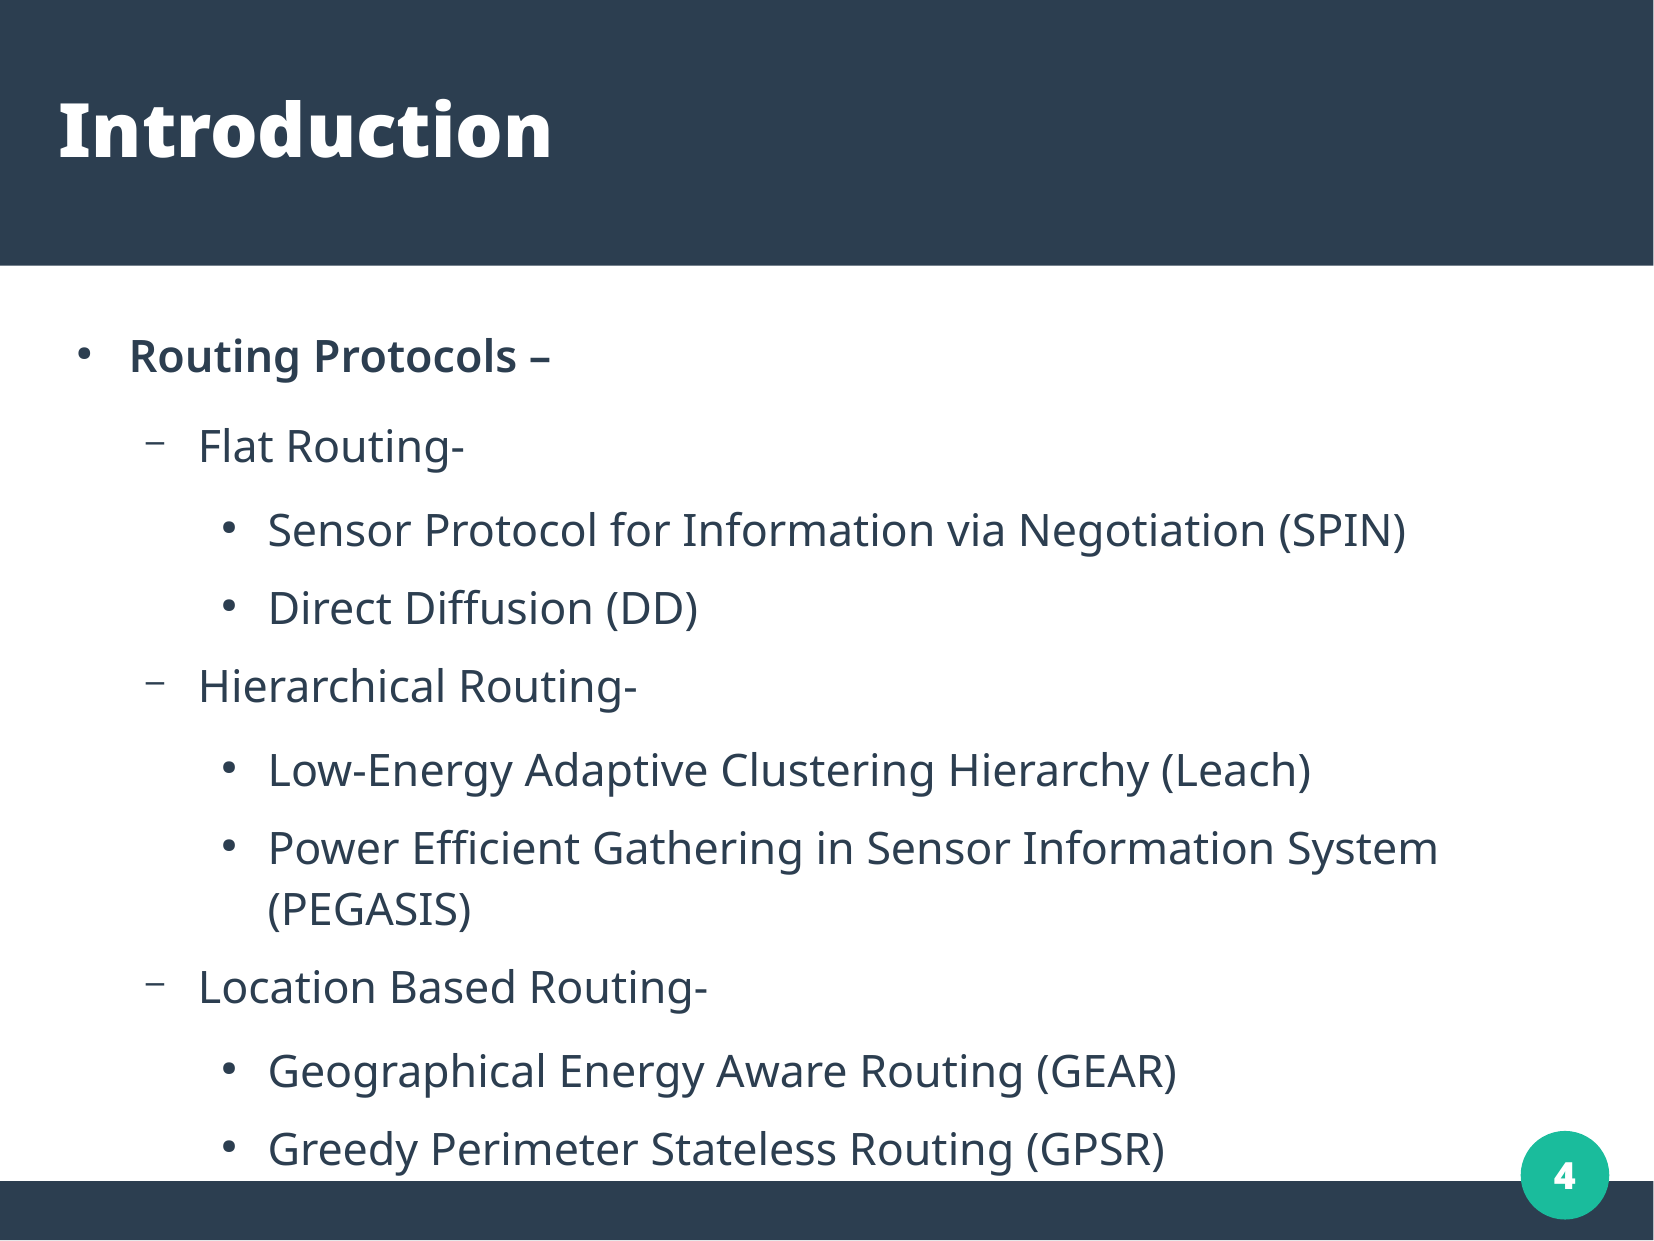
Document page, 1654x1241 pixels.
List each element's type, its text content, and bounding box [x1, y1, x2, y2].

list Routing Protocols – Flat Routing- Sensor Protocol for Information via Negotiation (SPIN) Direct Diffusion (DD) Hierarchical Routing- Low-Energy Adaptive Clustering Hierarchy (Leach) Power Efficient Gathering in Sensor Information System (PEGASIS) Location Based Routing- Geographical Energy Aware Routing (GEAR) Greedy Perimeter Stateless Routing (GPSR) [59, 324, 1595, 1182]
title Introduction [59, 49, 1595, 207]
